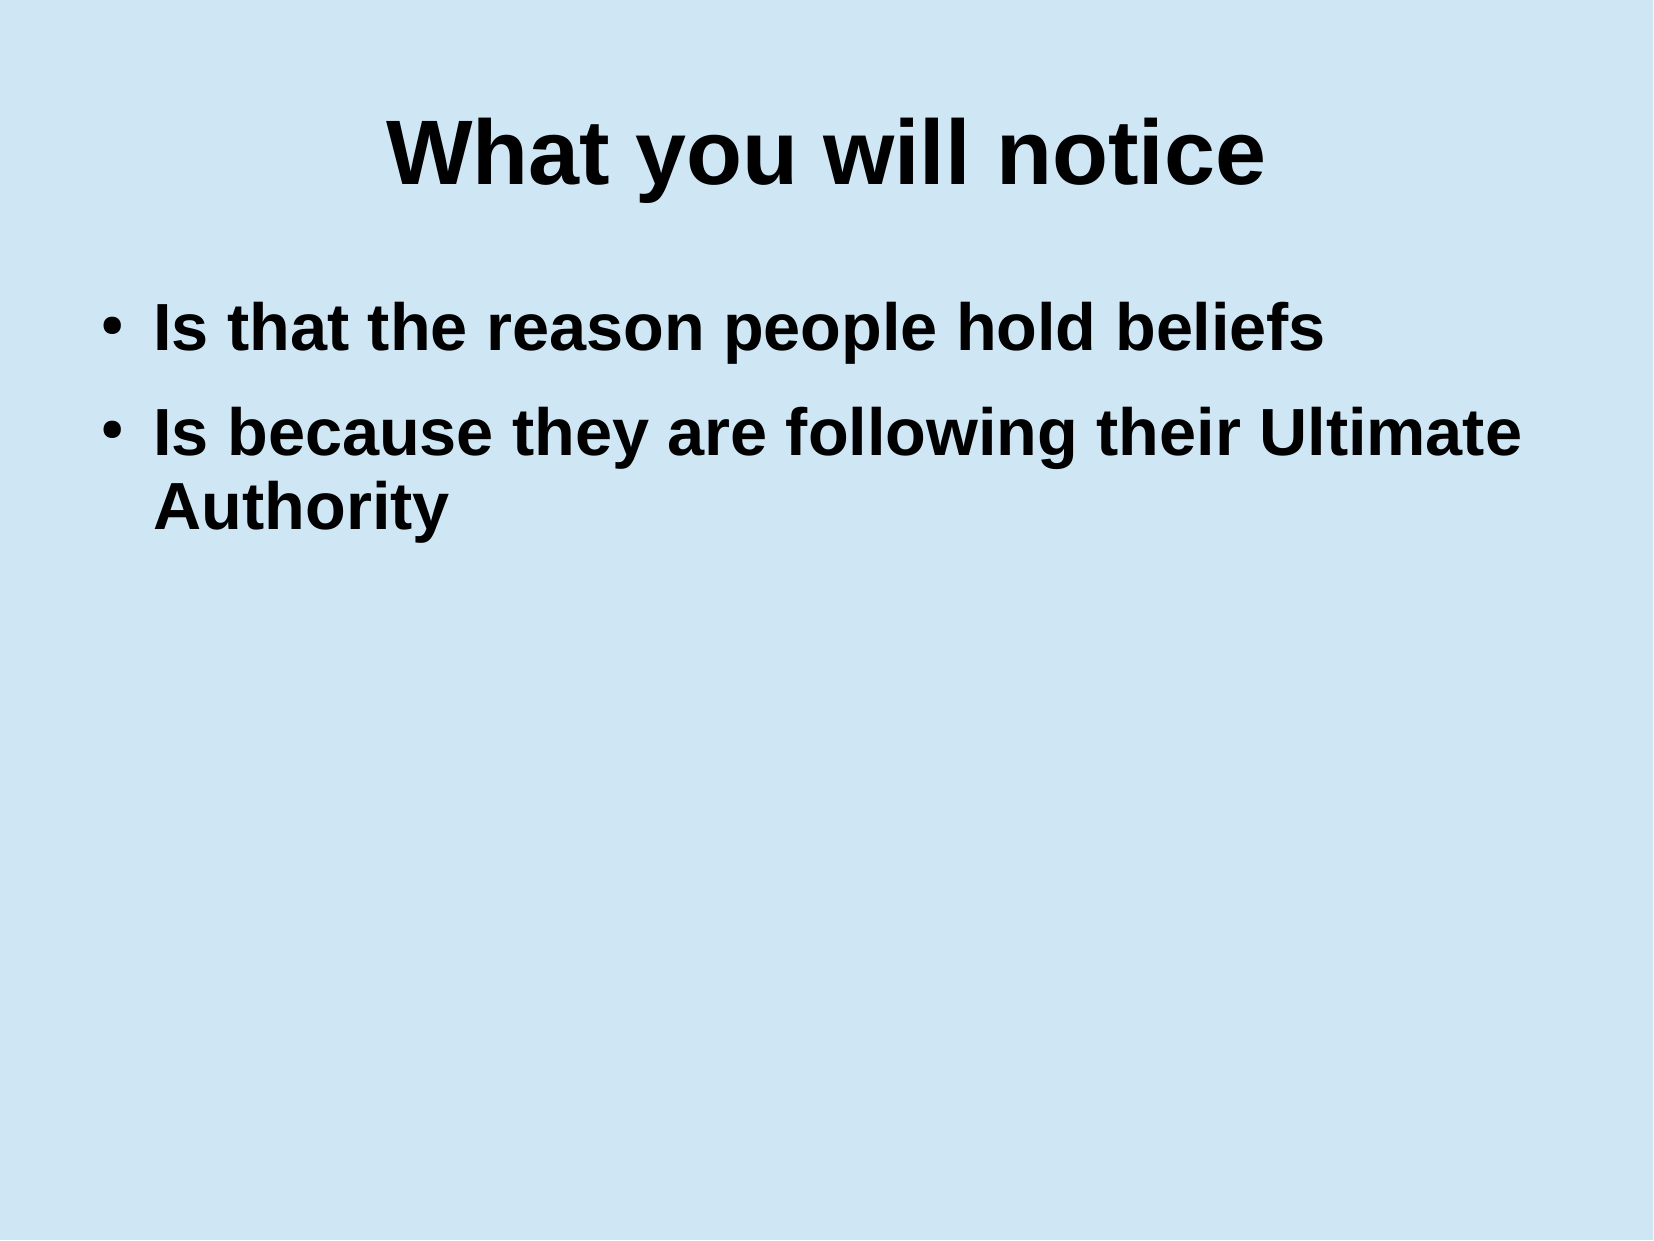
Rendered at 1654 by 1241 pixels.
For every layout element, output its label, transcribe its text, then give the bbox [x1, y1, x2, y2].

list Is that the reason people hold beliefs Is because they are following their Ultimate Authority [82, 290, 1571, 1010]
title What you will notice [82, 49, 1571, 257]
